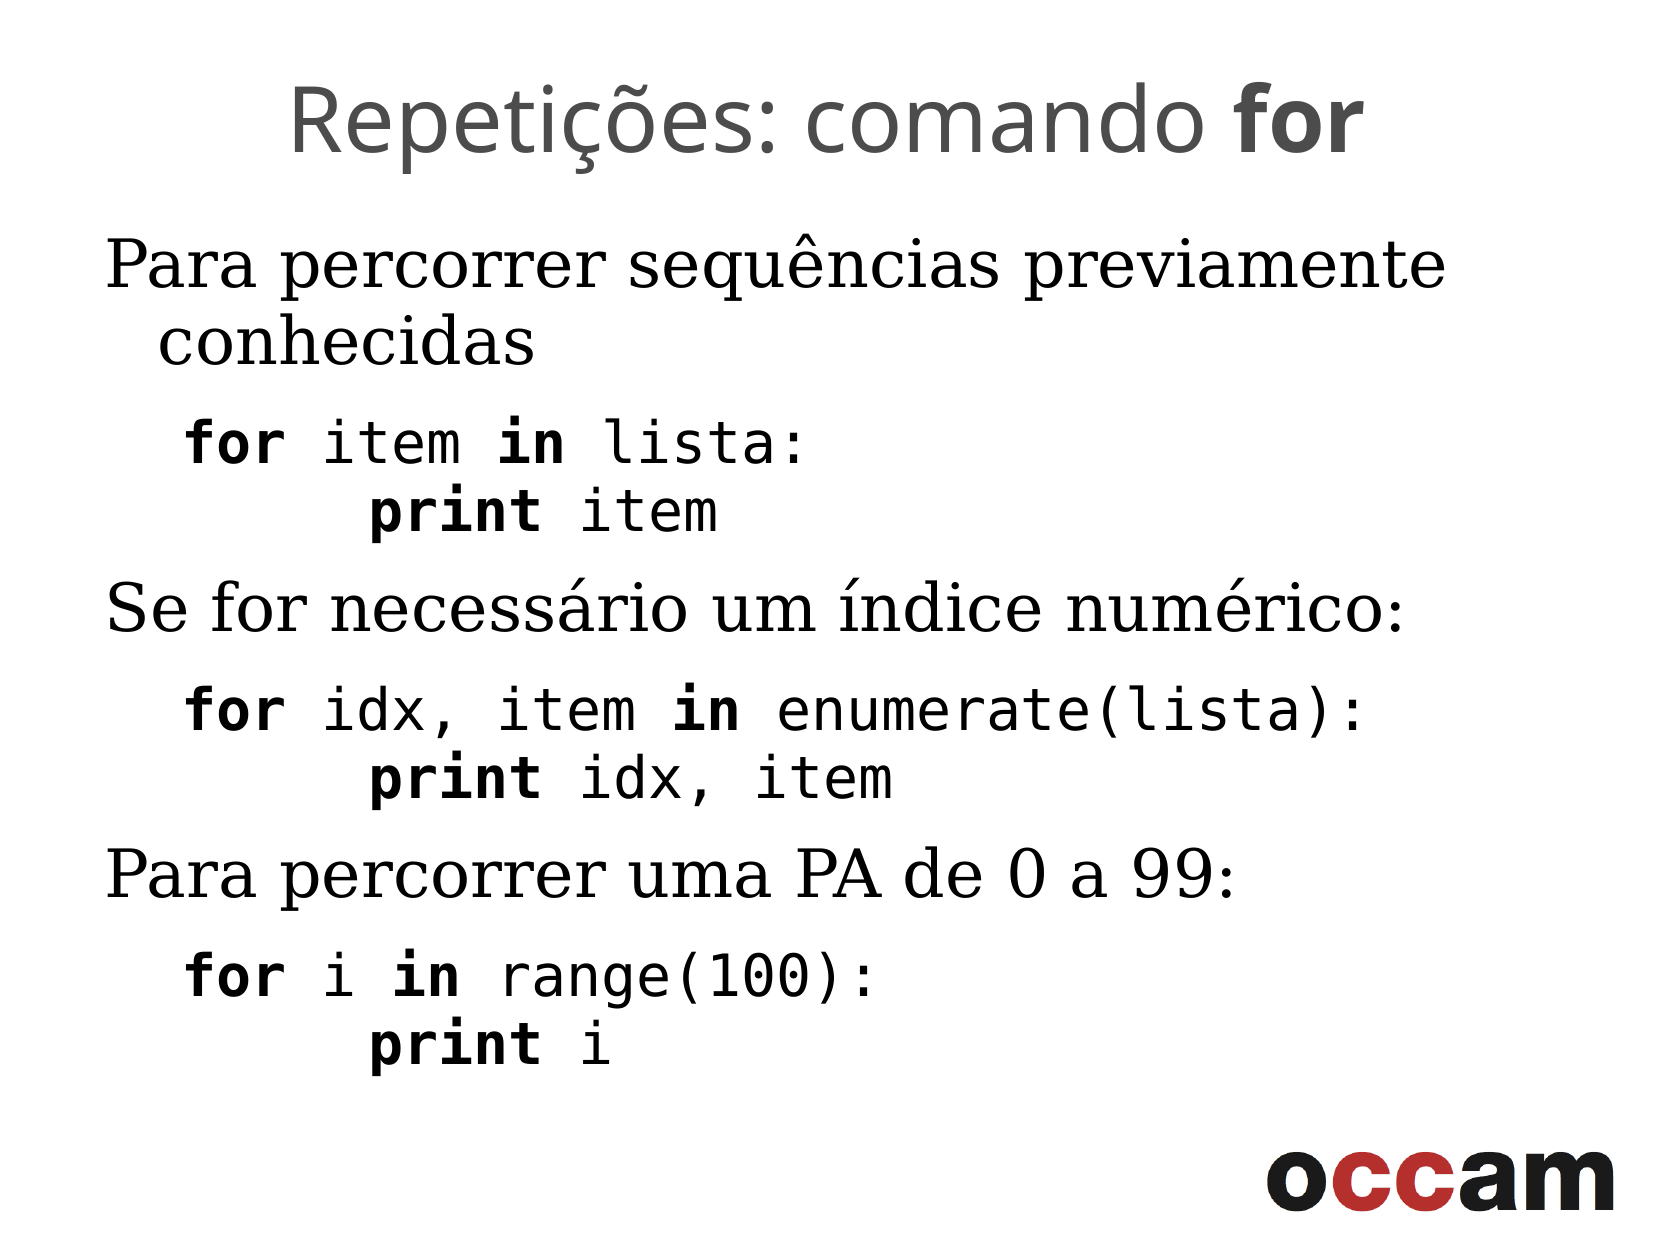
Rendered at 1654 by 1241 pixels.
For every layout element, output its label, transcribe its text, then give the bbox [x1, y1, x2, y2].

list Para percorrer sequências previamente conhecidas for item in lista: print item Se for necessário um índice numérico: for idx, item in enumerate(lista): print idx, item Para percorrer uma PA de 0 a 99: for i in range(100): print i [86, 225, 1576, 1088]
picture [1237, 1122, 1643, 1241]
title Repetições: comando for [75, 17, 1564, 226]
